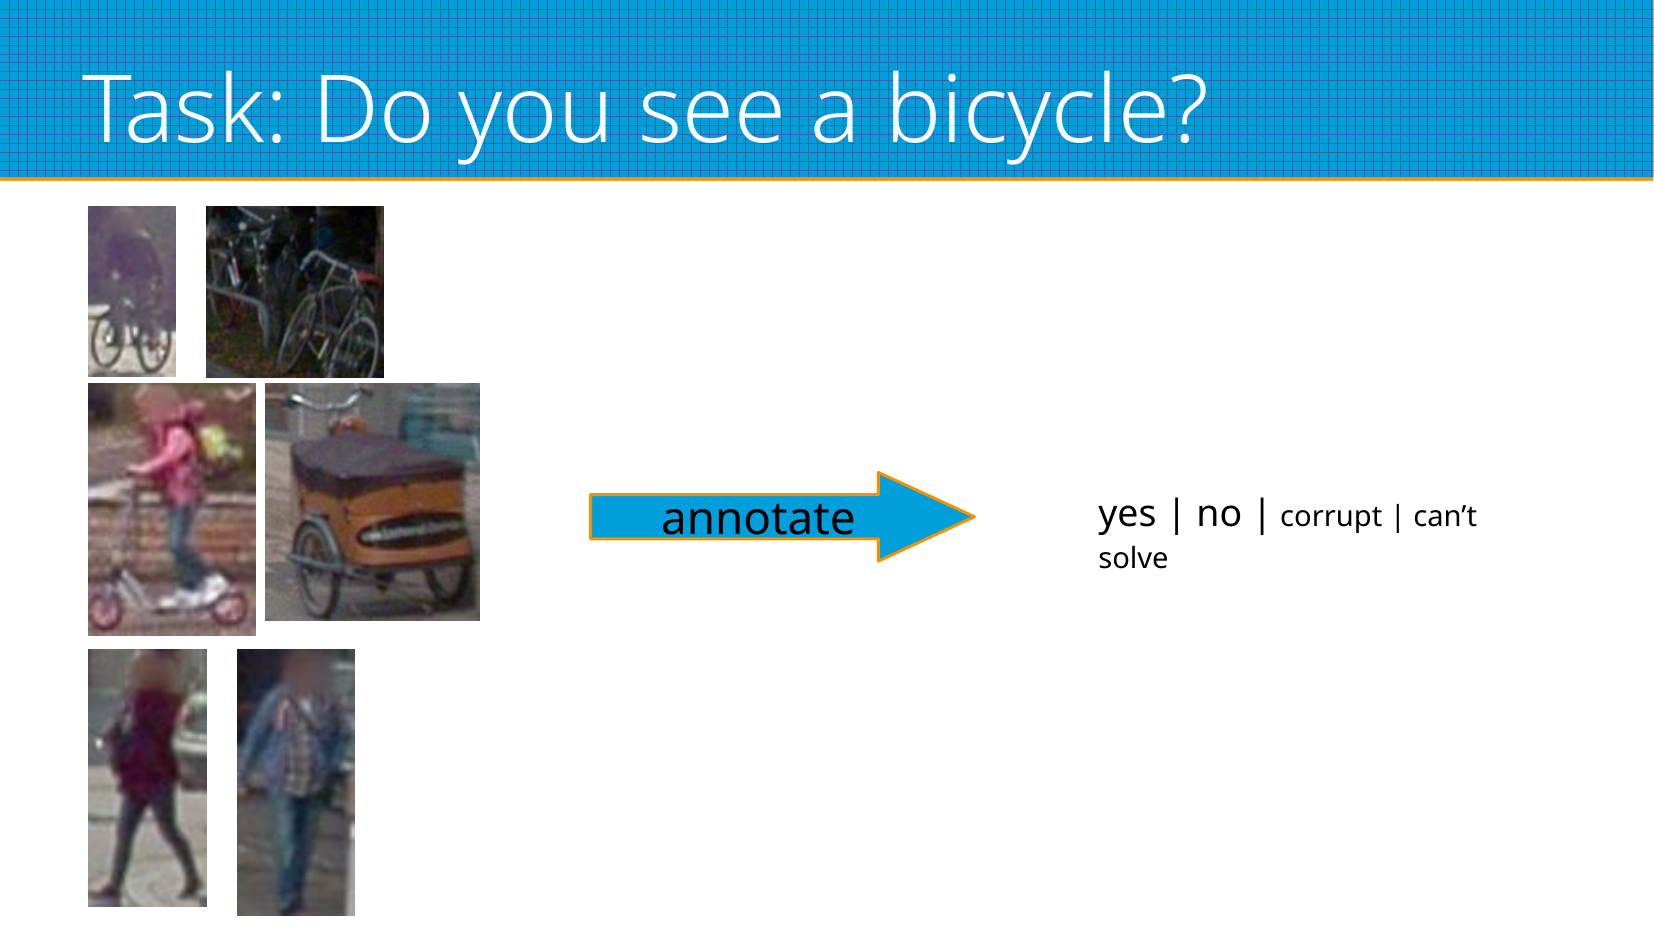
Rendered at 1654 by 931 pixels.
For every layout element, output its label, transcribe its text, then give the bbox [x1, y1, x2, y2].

picture [206, 206, 384, 378]
text_box annotate [590, 472, 975, 562]
title Task: Do you see a bicycle? [82, 14, 1571, 171]
picture [88, 206, 176, 377]
text_box yes | no | corrupt | can’t solve [1092, 501, 1536, 562]
picture [88, 649, 207, 907]
picture [237, 649, 355, 916]
picture [88, 383, 256, 637]
picture [265, 383, 480, 621]
